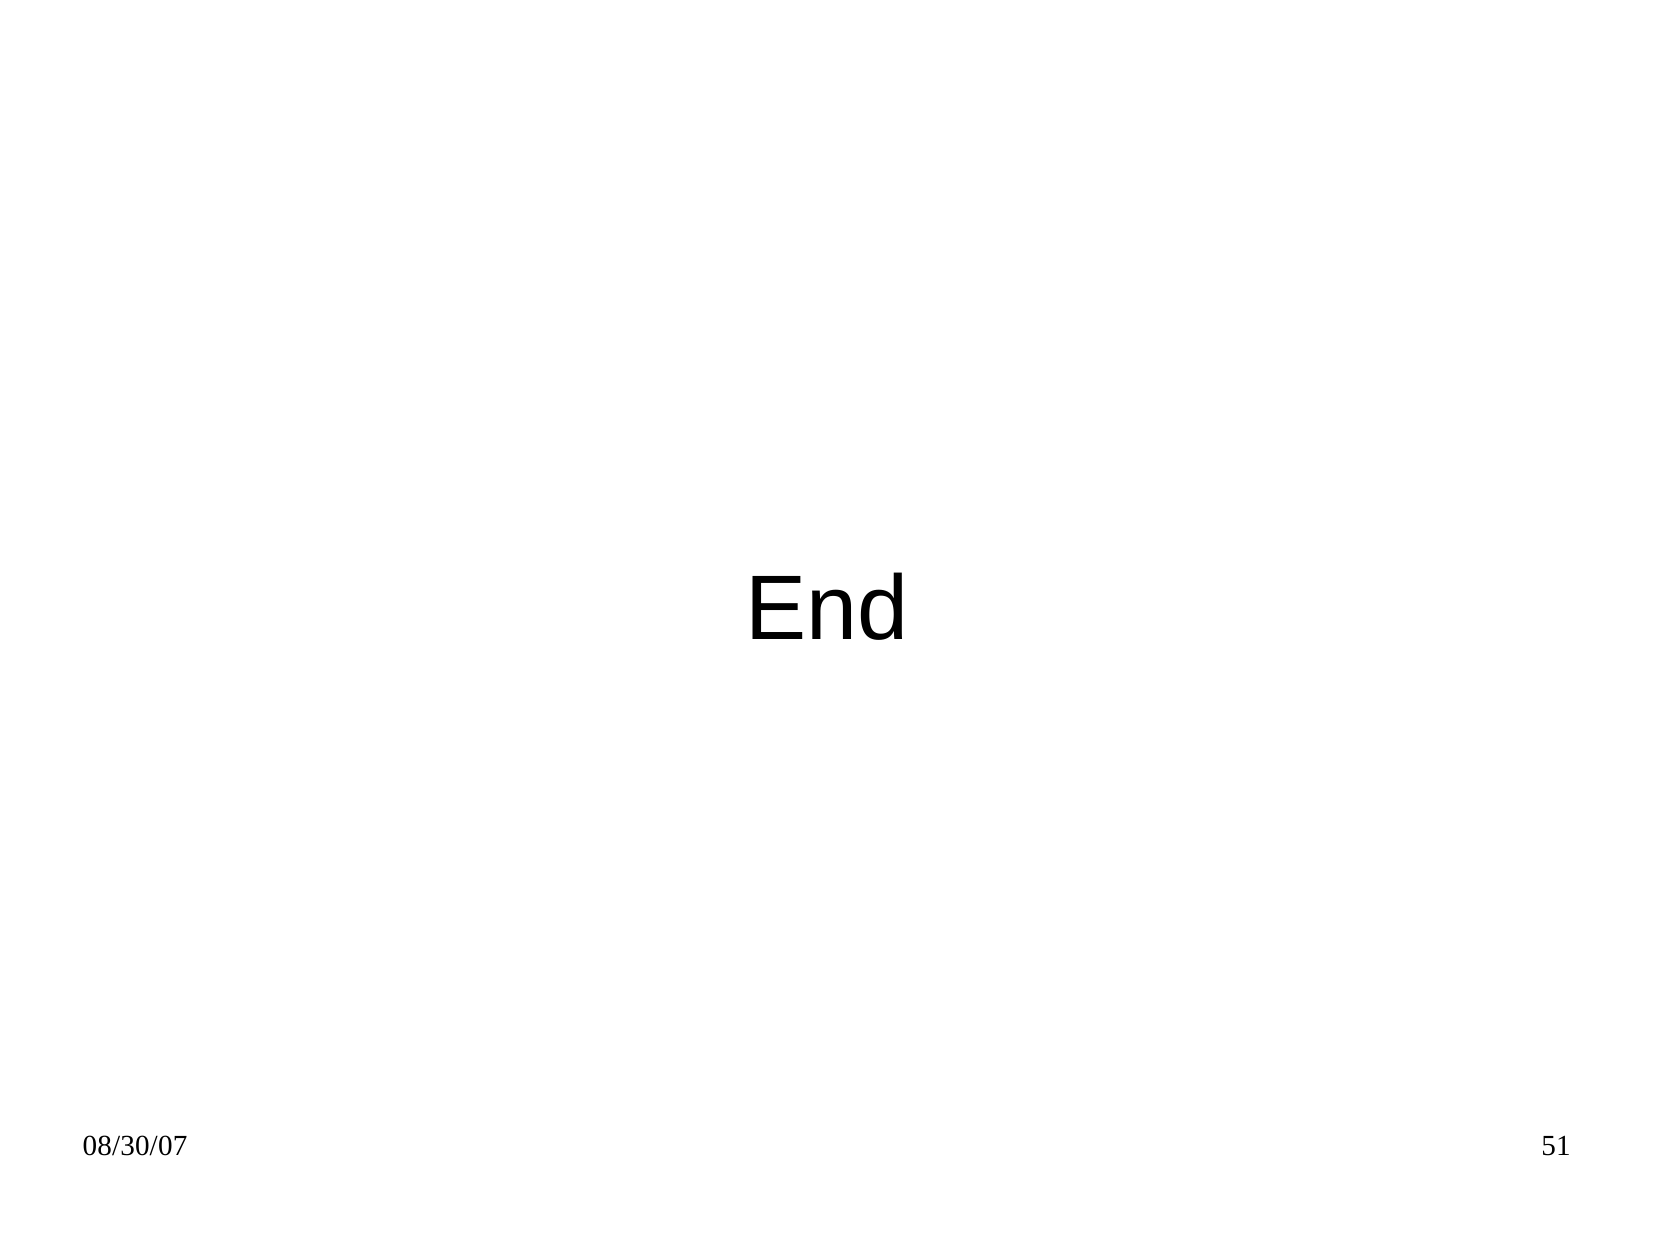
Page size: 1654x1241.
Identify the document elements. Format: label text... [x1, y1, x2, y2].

title End [82, 504, 1571, 712]
